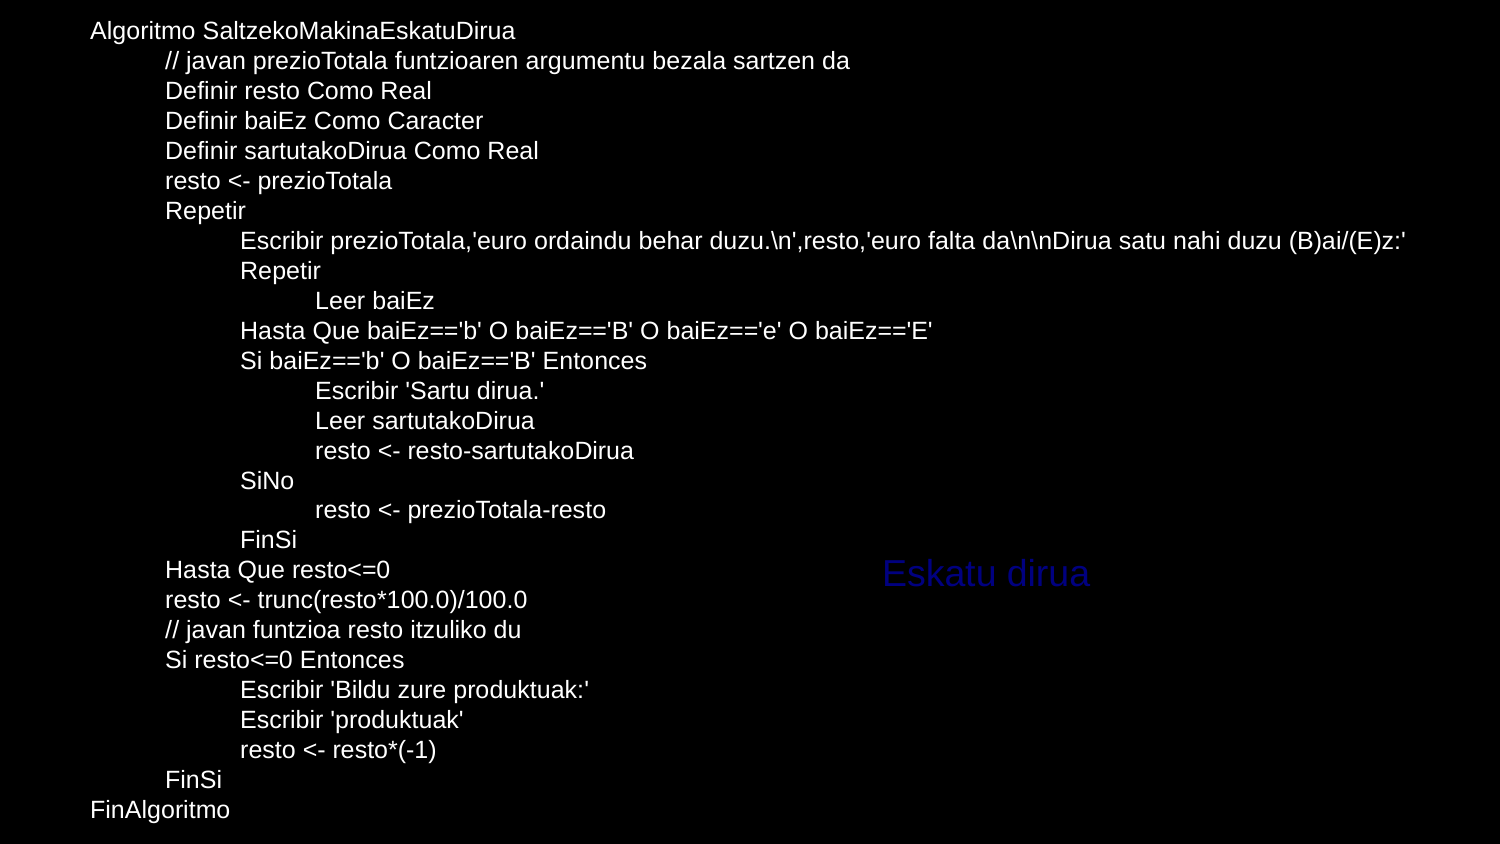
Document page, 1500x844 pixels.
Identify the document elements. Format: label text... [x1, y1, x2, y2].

text_box Eskatu dirua [867, 534, 1190, 610]
text_box Algoritmo SaltzekoMakinaEskatuDirua // javan prezioTotala funtzioaren argumentu bezala sartzen da Definir resto Como Real Definir baiEz Como Caracter Definir sartutakoDirua Como Real resto <- prezioTotala Repetir Escribir prezioTotala,'euro ordaindu behar duzu.\n',resto,'euro falta da\n\nDirua satu nahi duzu (B)ai/(E)z:' Repetir Leer baiEz Hasta Que baiEz=='b' O baiEz=='B' O baiEz=='e' O baiEz=='E' Si baiEz=='b' O baiEz=='B' Entonces Escribir 'Sartu dirua.' Leer sartutakoDirua resto <- resto-sartutakoDirua SiNo resto <- prezioTotala-resto FinSi Hasta Que resto<=0 resto <- trunc(resto*100.0)/100.0 // javan funtzioa resto itzuliko du Si resto<=0 Entonces Escribir 'Bildu zure produktuak:' Escribir 'produktuak' resto <- resto*(-1) FinSi FinAlgoritmo [75, 0, 1425, 839]
